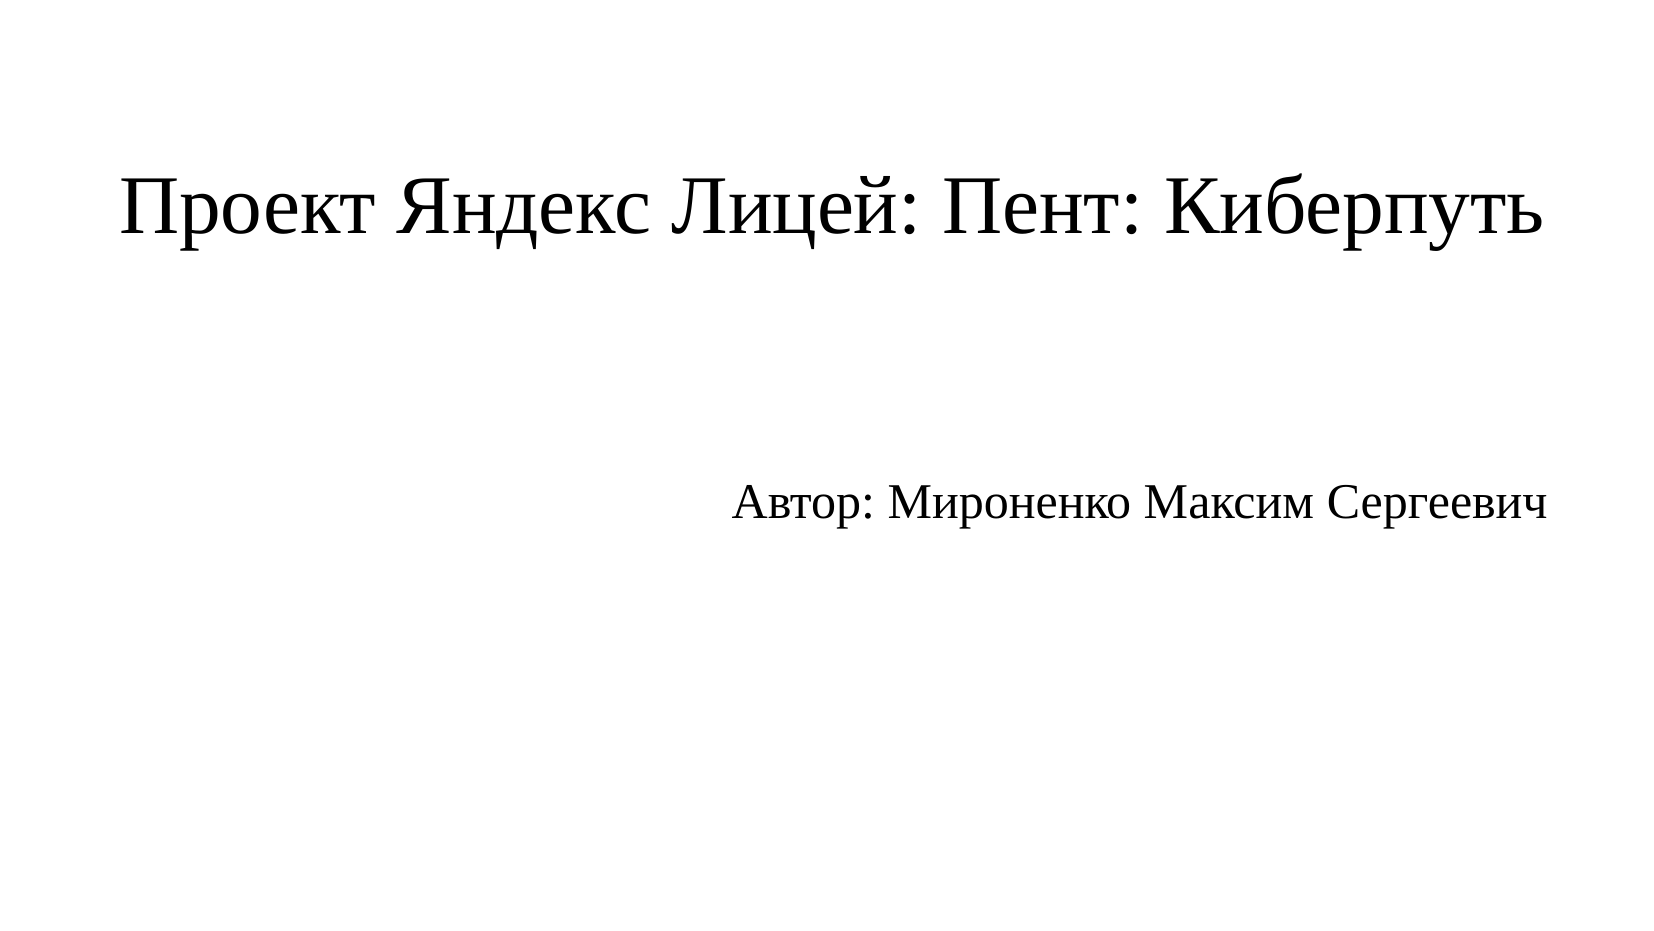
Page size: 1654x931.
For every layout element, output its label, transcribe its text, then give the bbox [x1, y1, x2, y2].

subtitle Автор: Мироненко Максим Сергеевич [708, 413, 1571, 591]
title Проект Яндекс Лицей: Пент: Киберпуть [88, 59, 1577, 353]
